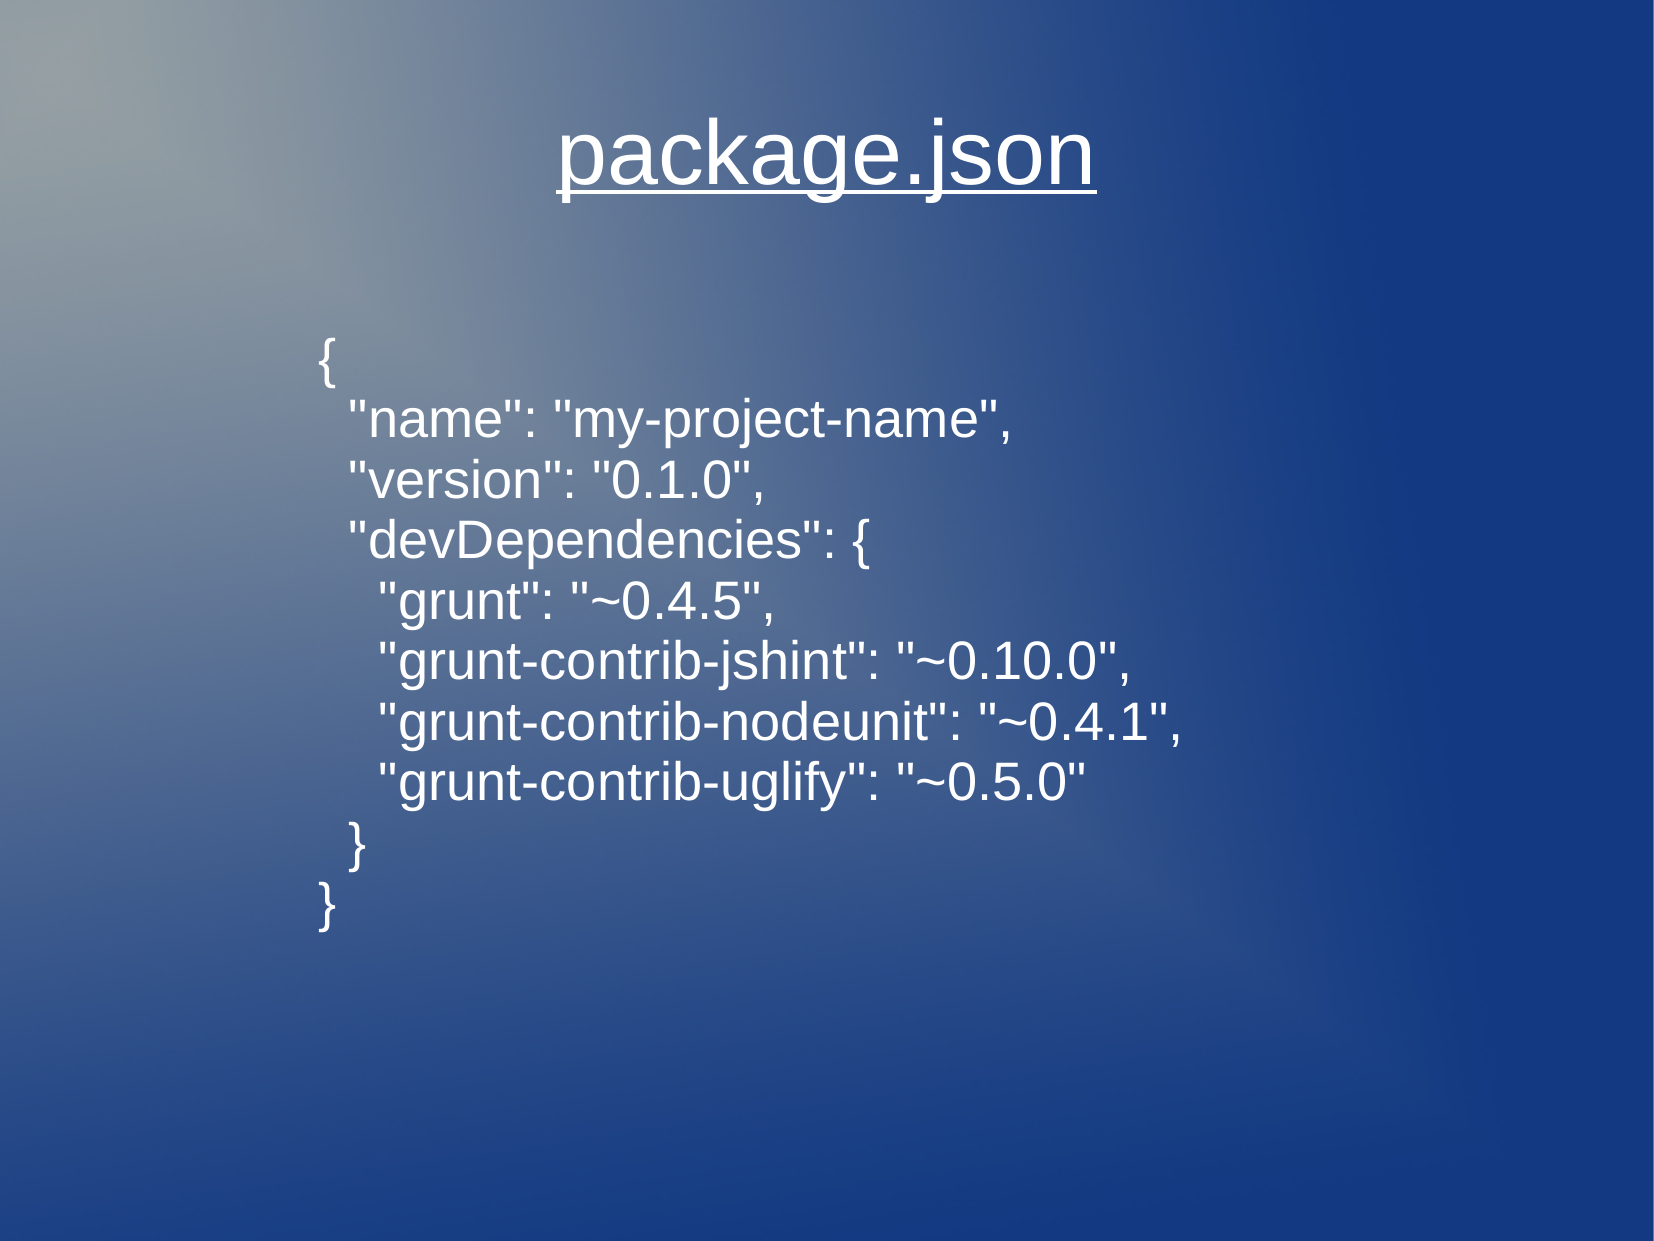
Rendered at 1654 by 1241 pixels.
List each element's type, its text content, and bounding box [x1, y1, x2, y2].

title package.json [82, 49, 1571, 257]
subtitle { "name": "my-project-name", "version": "0.1.0", "devDependencies": { "grunt": "~0.4.5", "grunt-contrib-jshint": "~0.10.0", "grunt-contrib-nodeunit": "~0.4.1", "grunt-contrib-uglify": "~0.5.0" } } [318, 234, 1430, 1028]
picture [0, 0, 1654, 1241]
